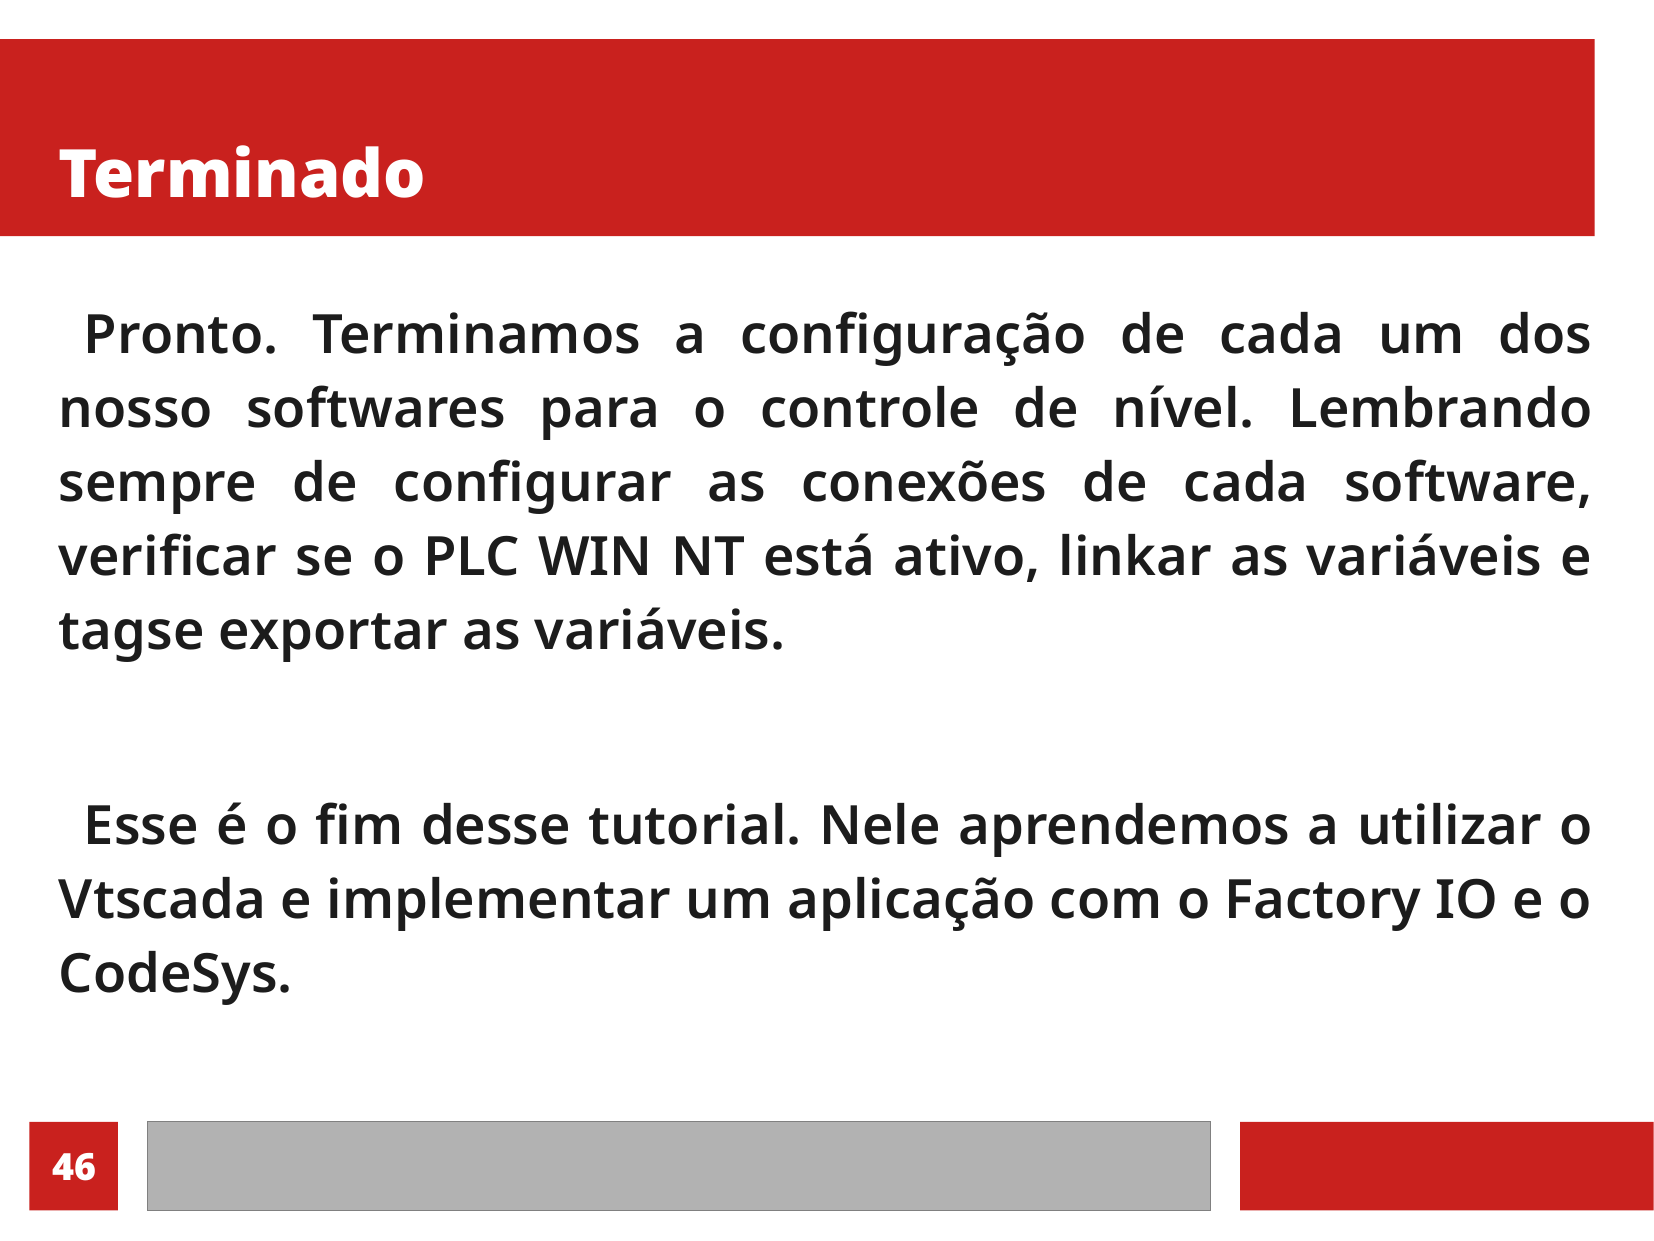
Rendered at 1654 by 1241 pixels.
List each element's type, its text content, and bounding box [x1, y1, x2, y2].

title Terminado [58, 58, 1595, 217]
list Pronto. Terminamos a configuração de cada um dos nosso softwares para o controle de nível. Lembrando sempre de configurar as conexões de cada software, verificar se o PLC WIN NT está ativo, linkar as variáveis e tagse exportar as variáveis. Esse é o fim desse tutorial. Nele aprendemos a utilizar o Vtscada e implementar um aplicação com o Factory IO e o CodeSys. [58, 295, 1595, 1063]
